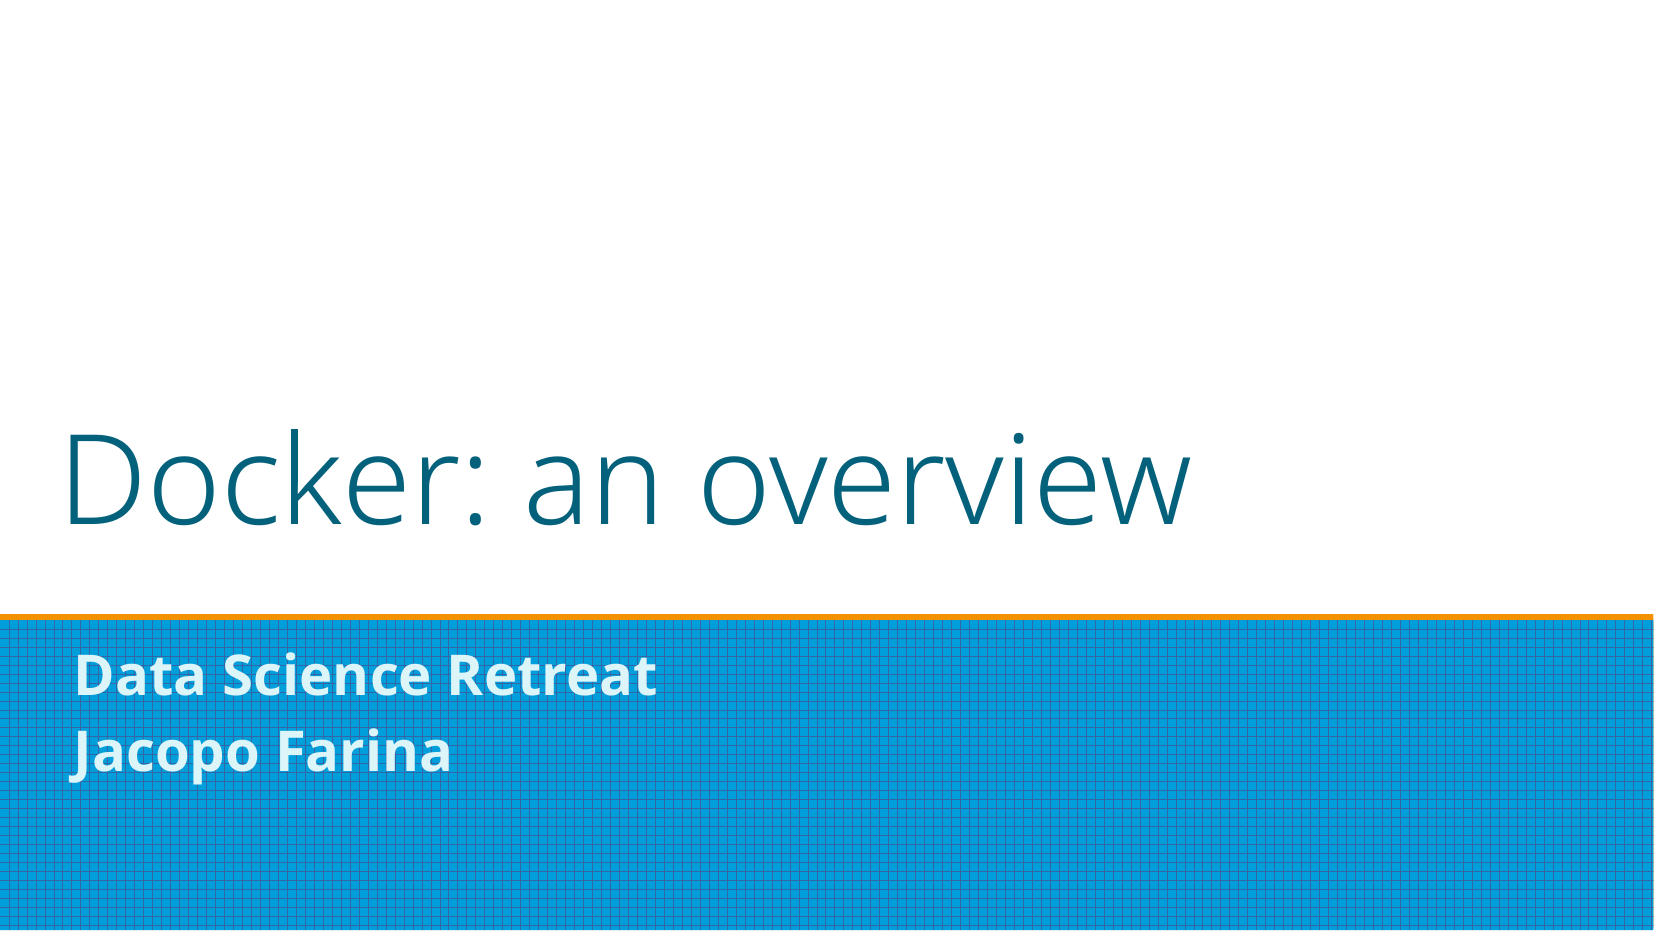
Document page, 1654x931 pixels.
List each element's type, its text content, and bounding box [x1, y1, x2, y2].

subtitle Data Science Retreat Jacopo Farina [73, 634, 1551, 827]
title Docker: an overview [59, 29, 1536, 562]
